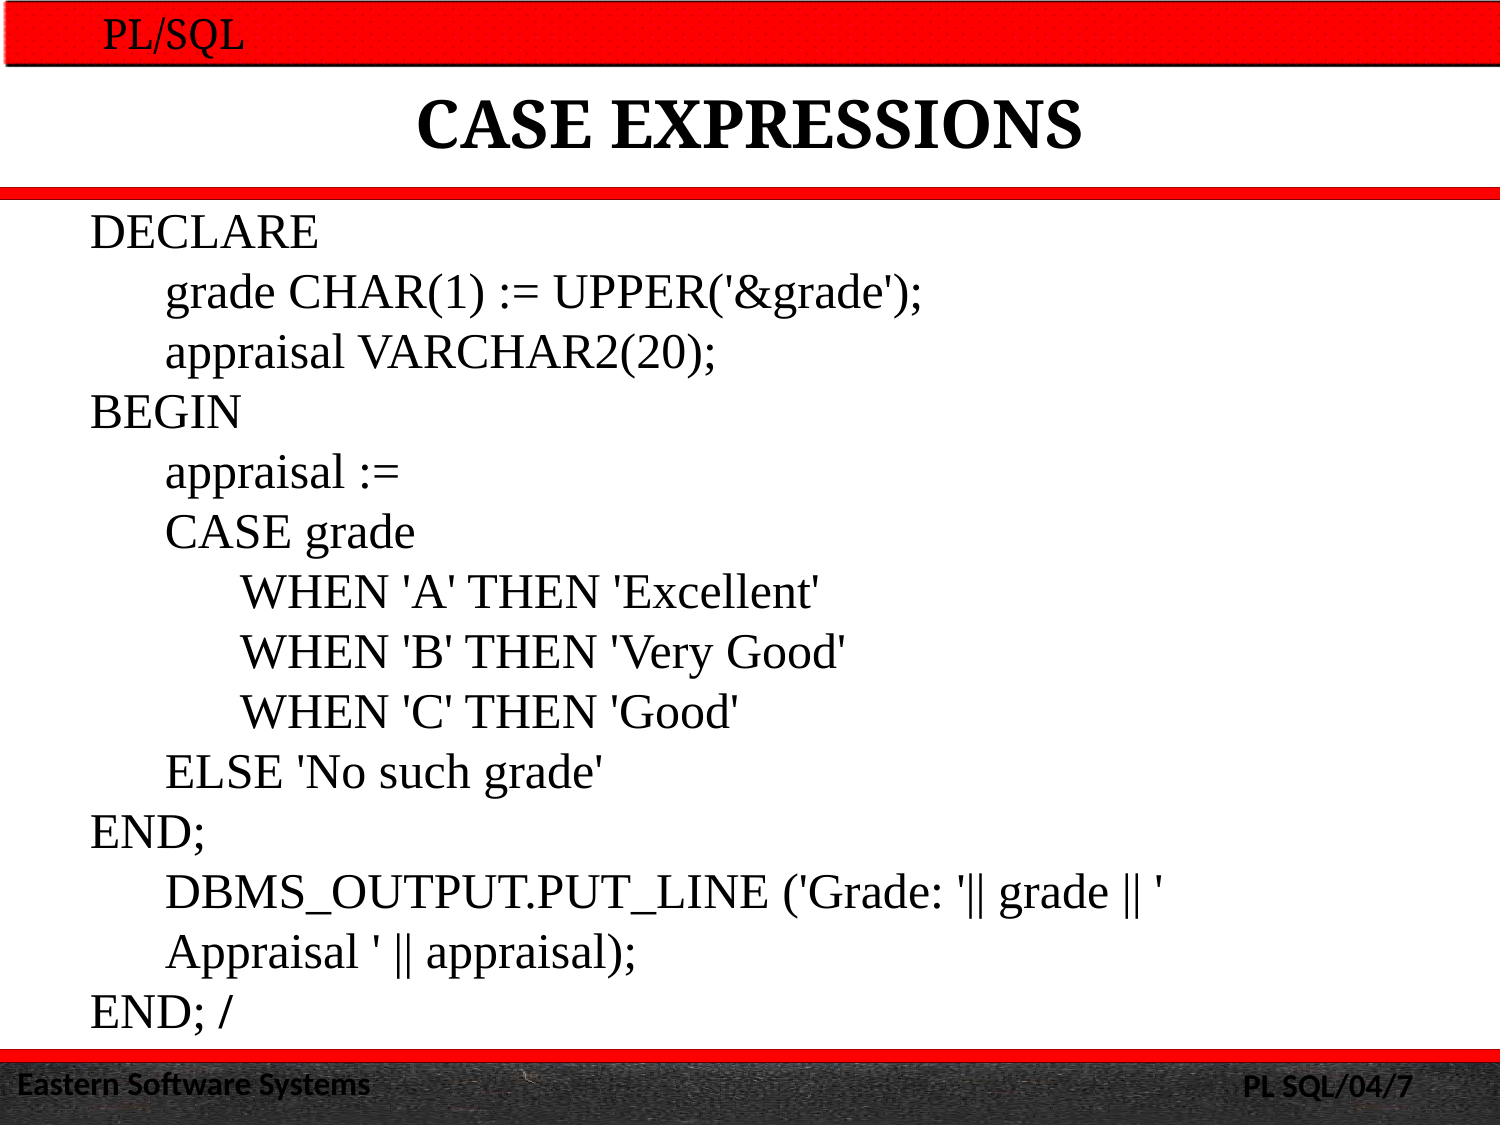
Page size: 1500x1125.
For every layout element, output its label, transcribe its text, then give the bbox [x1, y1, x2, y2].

text_box Eastern Software Systems [2, 1054, 394, 1110]
text_box PL/SQL [87, 0, 288, 65]
picture [0, 1049, 1500, 1125]
text_box DECLARE grade CHAR(1) := UPPER('&grade'); appraisal VARCHAR2(20); BEGIN appraisal := CASE grade WHEN 'A' THEN 'Excellent' WHEN 'B' THEN 'Very Good' WHEN 'C' THEN 'Good' ELSE 'No such grade' END; DBMS_OUTPUT.PUT_LINE ('Grade: '|| grade || ' Appraisal ' || appraisal); END; / [74, 191, 1425, 1047]
picture [0, 187, 1500, 200]
text_box CASE EXPRESSIONS [0, 74, 1500, 170]
picture [0, 0, 1500, 69]
text_box PL SQL/04/7 [379, 1056, 1500, 1125]
